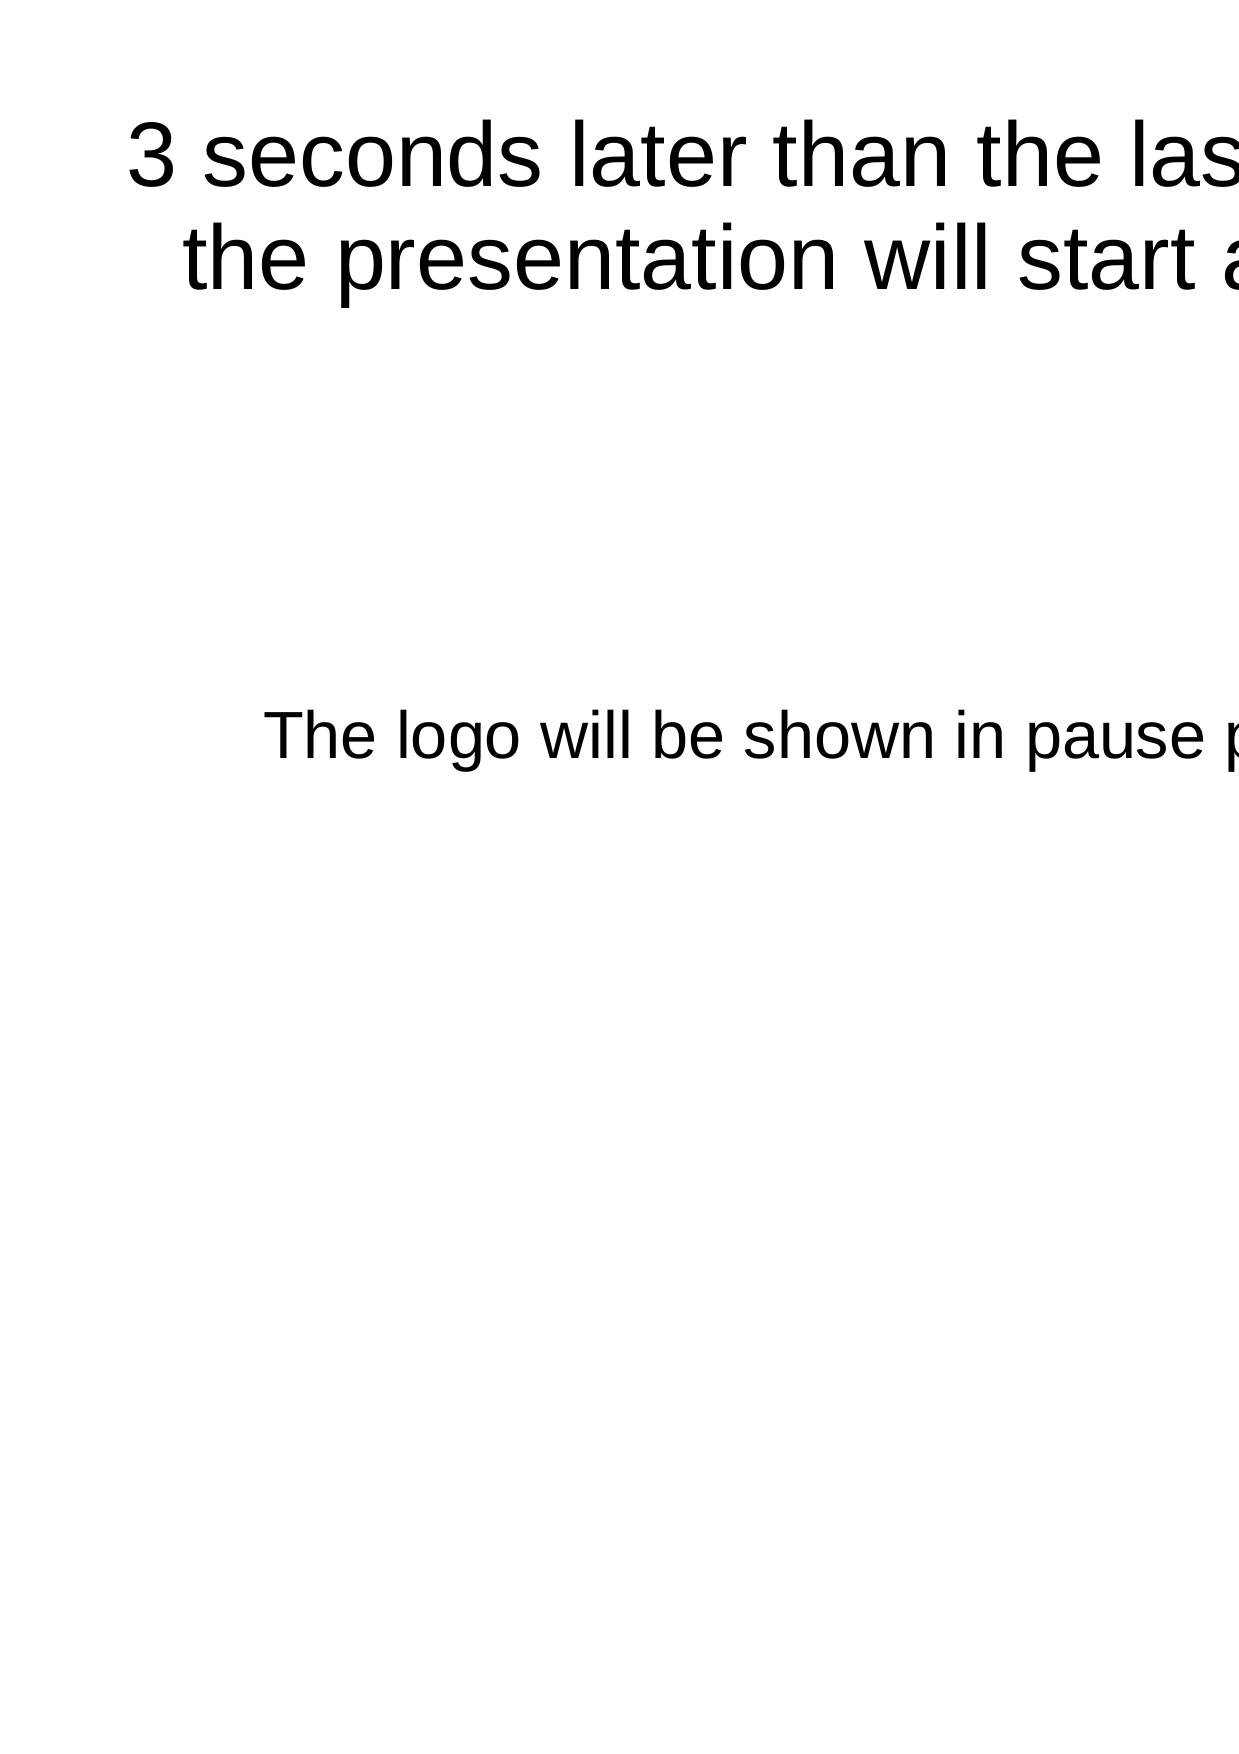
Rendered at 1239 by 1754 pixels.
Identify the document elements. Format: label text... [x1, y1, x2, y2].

title 3 seconds later than the last page, the presentation will start again. [121, 102, 1239, 311]
subtitle The logo will be shown in pause page. [121, 344, 1239, 1127]
